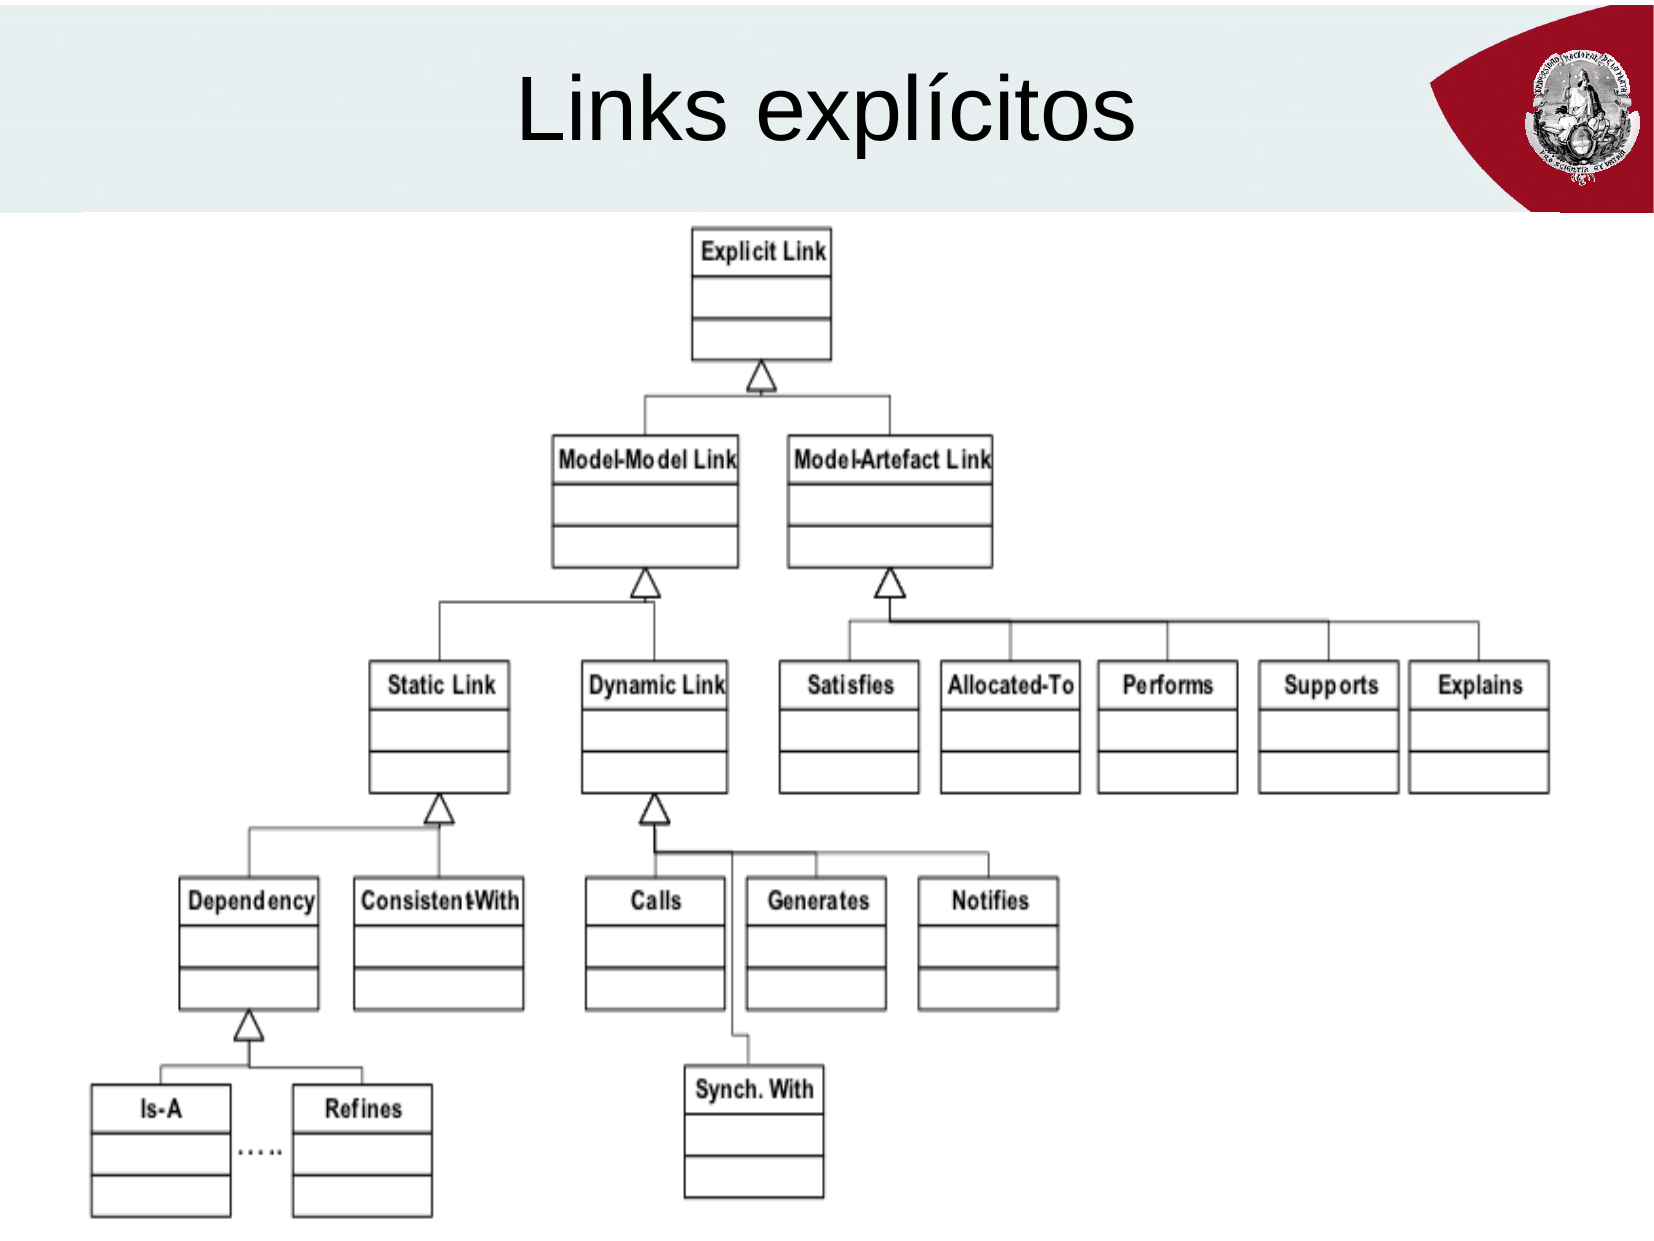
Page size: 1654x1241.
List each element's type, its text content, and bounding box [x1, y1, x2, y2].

title Links explícitos [0, 5, 1654, 213]
picture [82, 212, 1560, 1241]
picture [1523, 47, 1642, 189]
